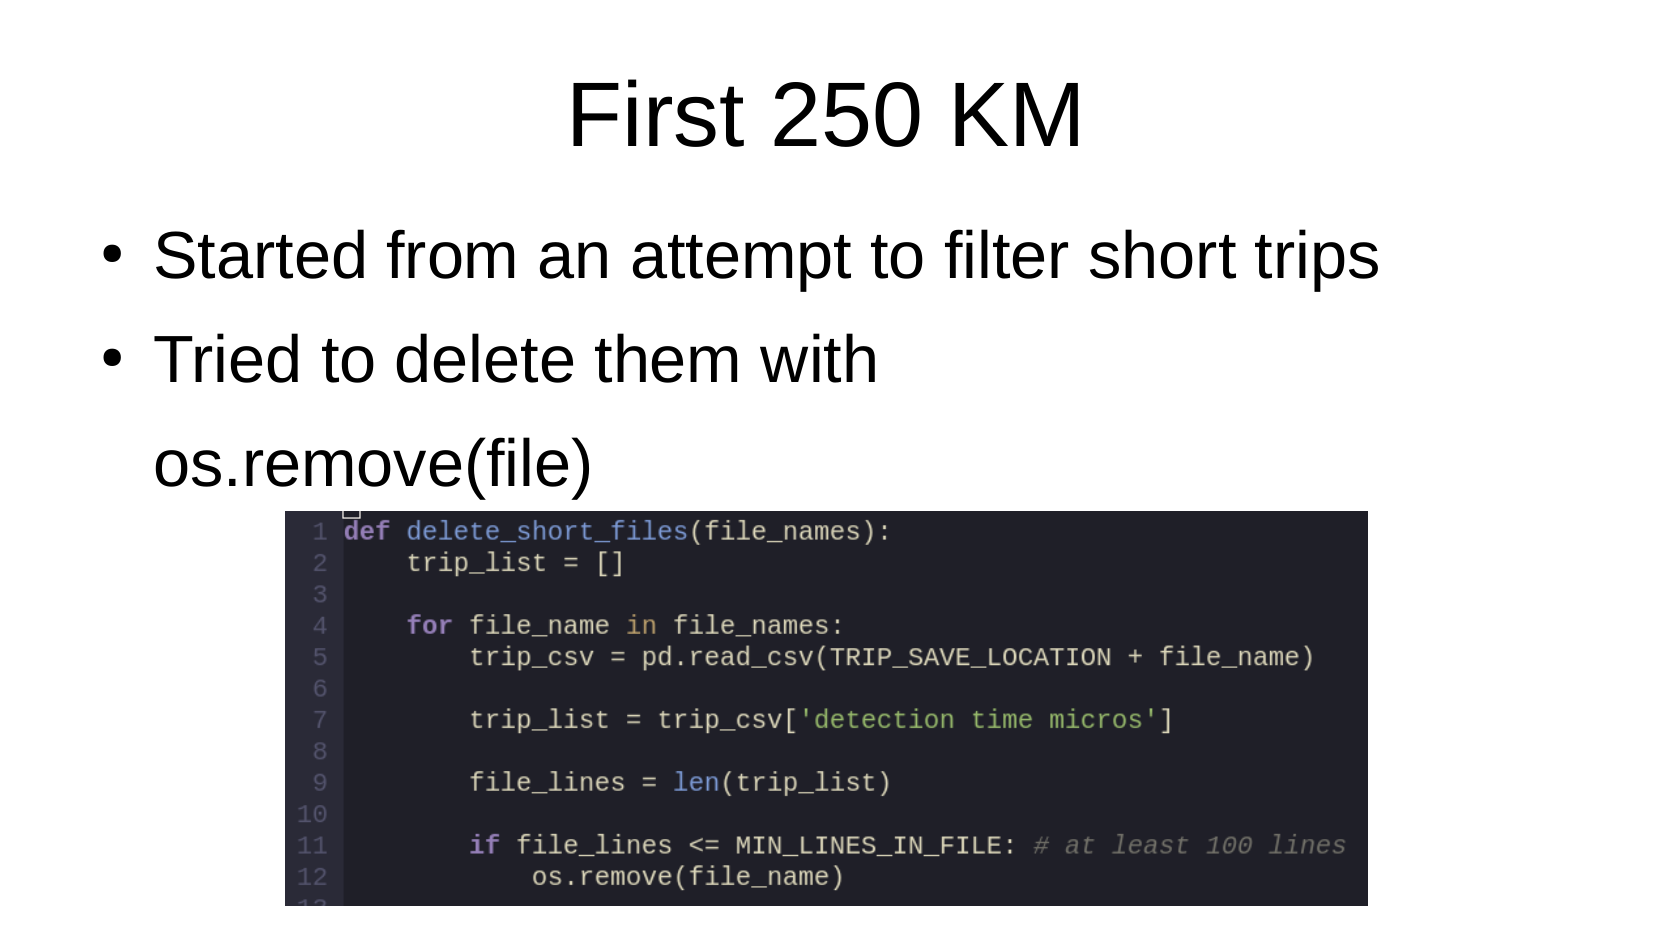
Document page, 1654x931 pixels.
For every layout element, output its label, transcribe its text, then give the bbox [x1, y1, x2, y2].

title First 250 KM [82, 37, 1571, 193]
picture [285, 511, 1368, 906]
list Started from an attempt to filter short trips Tried to delete them with os.remove(file) [82, 217, 1571, 758]
